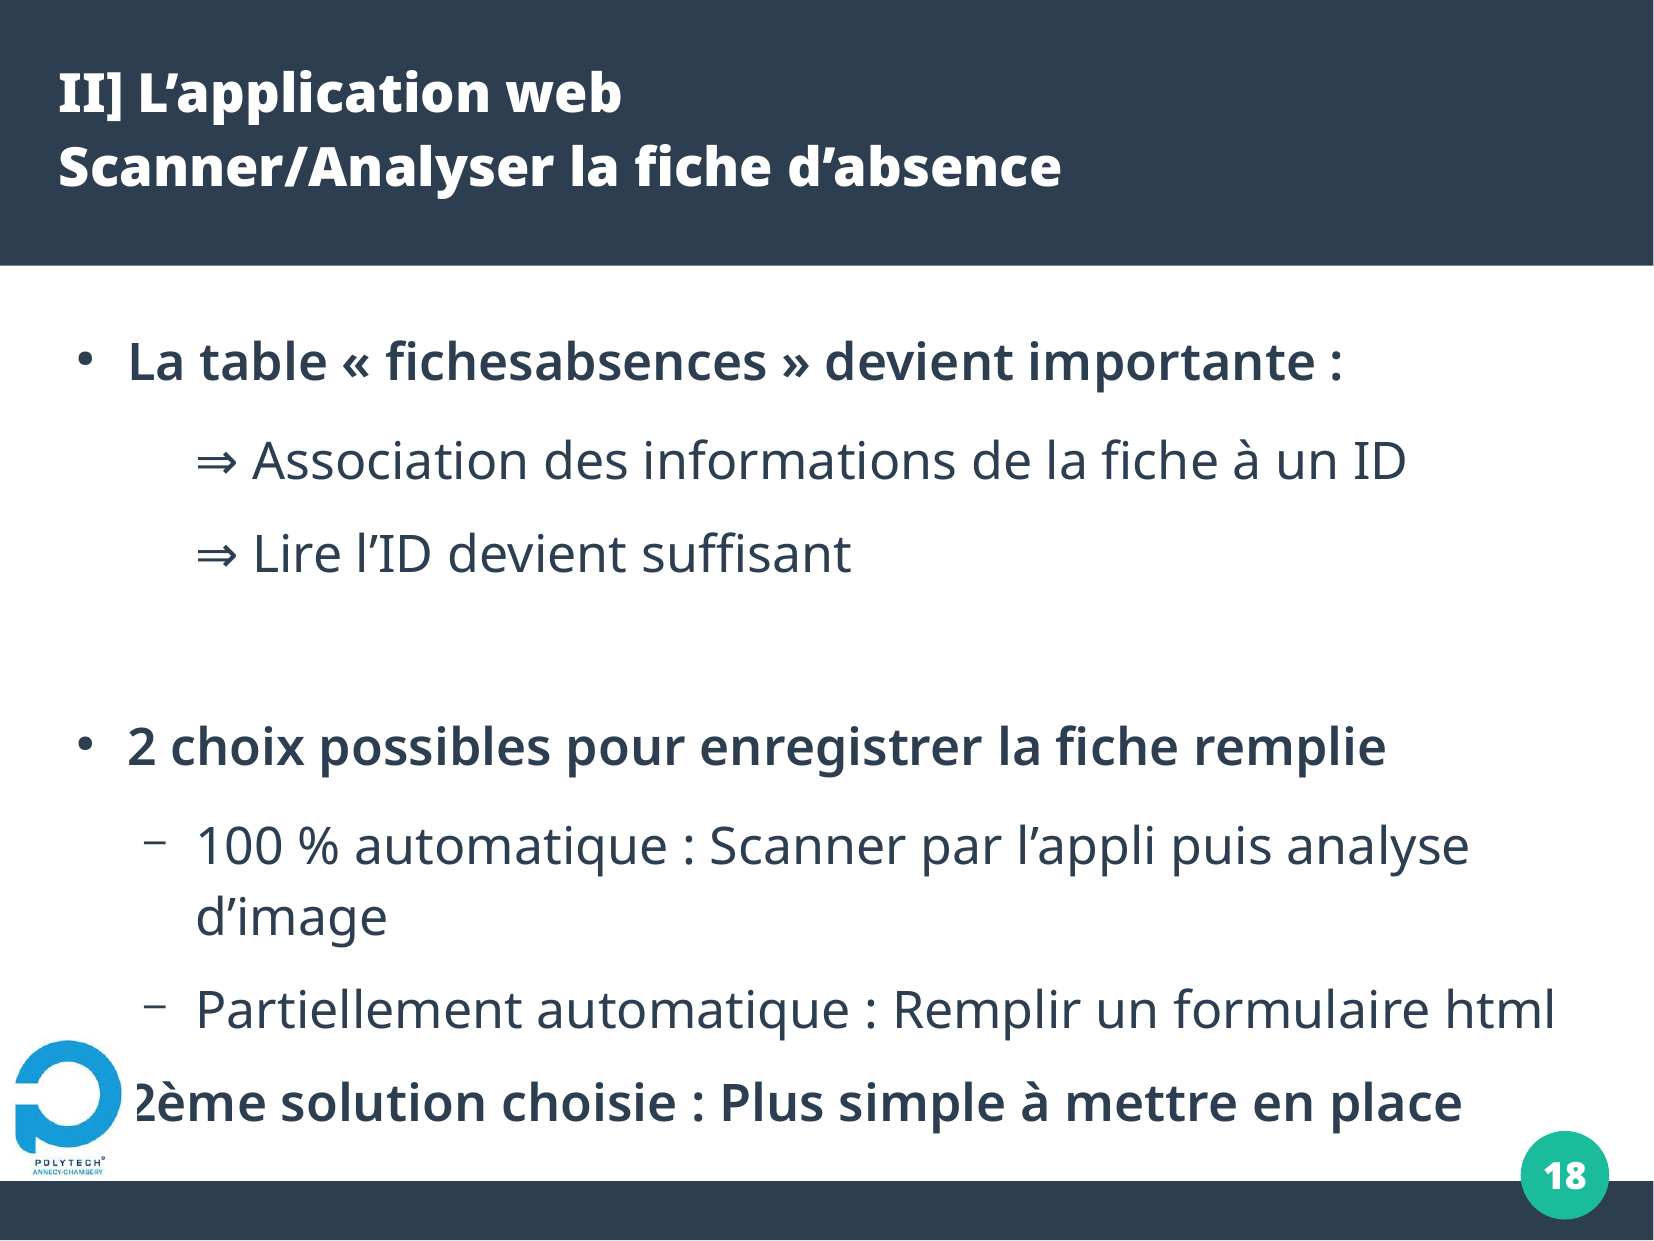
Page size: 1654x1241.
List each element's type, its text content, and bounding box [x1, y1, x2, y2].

title II] L’application web Scanner/Analyser la fiche d’absence [59, 49, 1595, 207]
picture [0, 1039, 137, 1176]
list La table « fichesabsences » devient importante : ⇒ Association des informations de la fiche à un ID ⇒ Lire l’ID devient suffisant 2 choix possibles pour enregistrer la fiche remplie 100 % automatique : Scanner par l’appli puis analyse d’image Partiellement automatique : Remplir un formulaire html 2ème solution choisie : Plus simple à mettre en place [59, 324, 1595, 1152]
